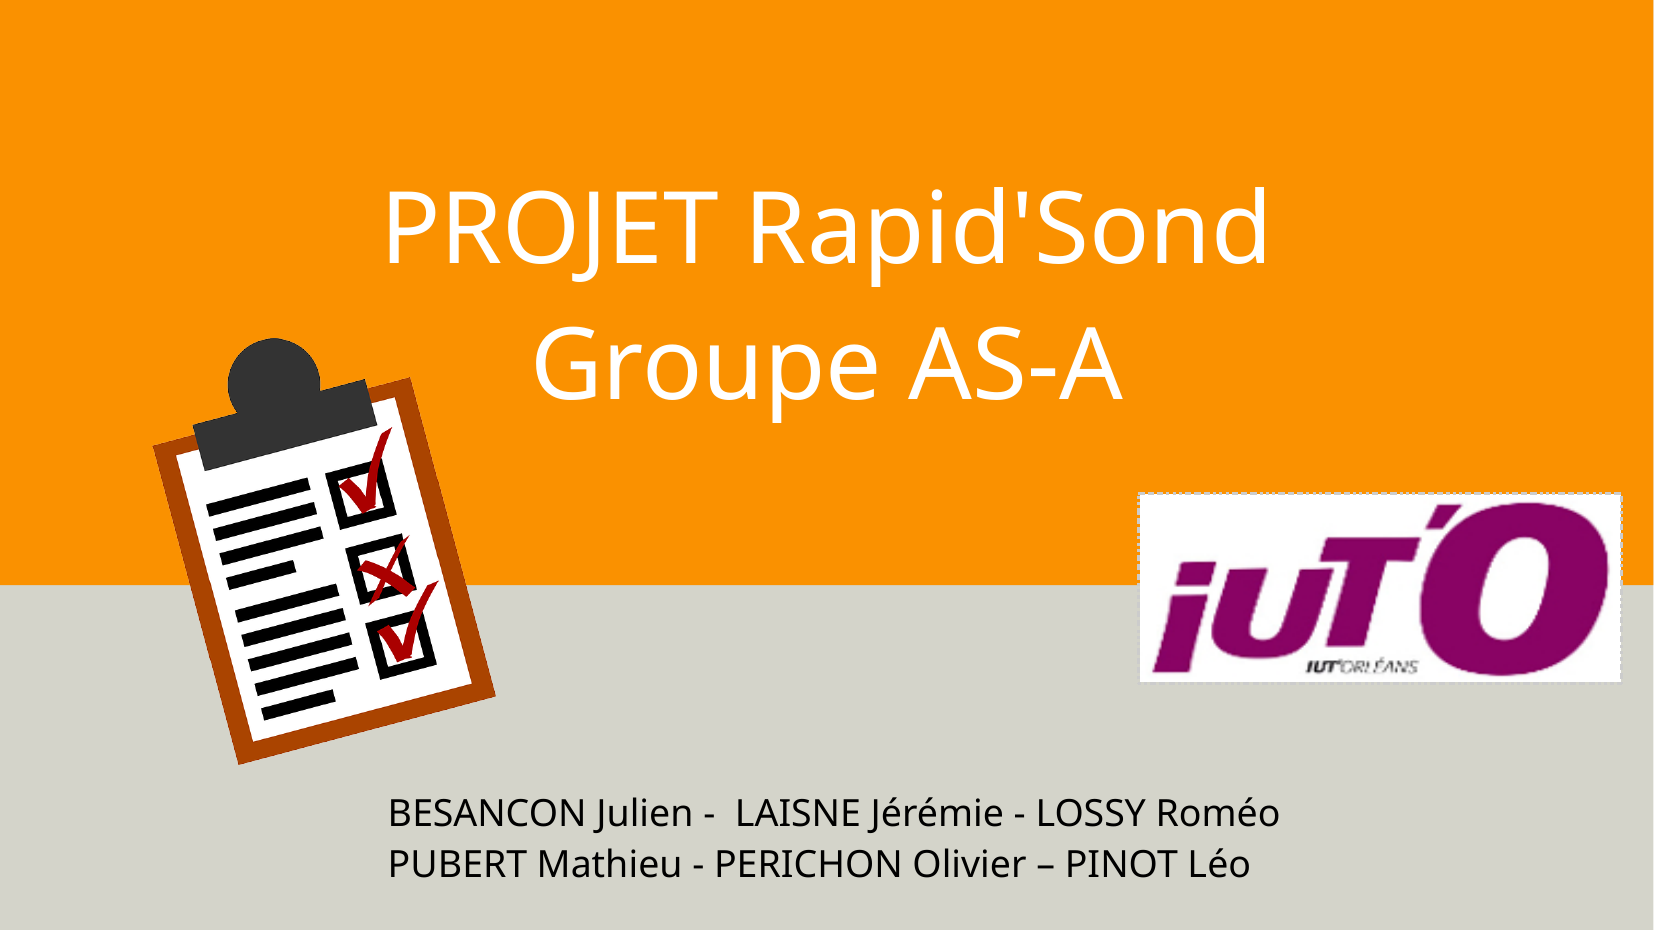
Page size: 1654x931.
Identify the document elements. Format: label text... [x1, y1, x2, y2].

title PROJET Rapid'Sond Groupe AS-A [0, 0, 1654, 586]
text_box BESANCON Julien - LAISNE Jérémie - LOSSY Roméo PUBERT Mathieu - PERICHON Olivier – PINOT Léo [372, 727, 1366, 916]
picture [1140, 494, 1621, 682]
picture [152, 338, 496, 766]
